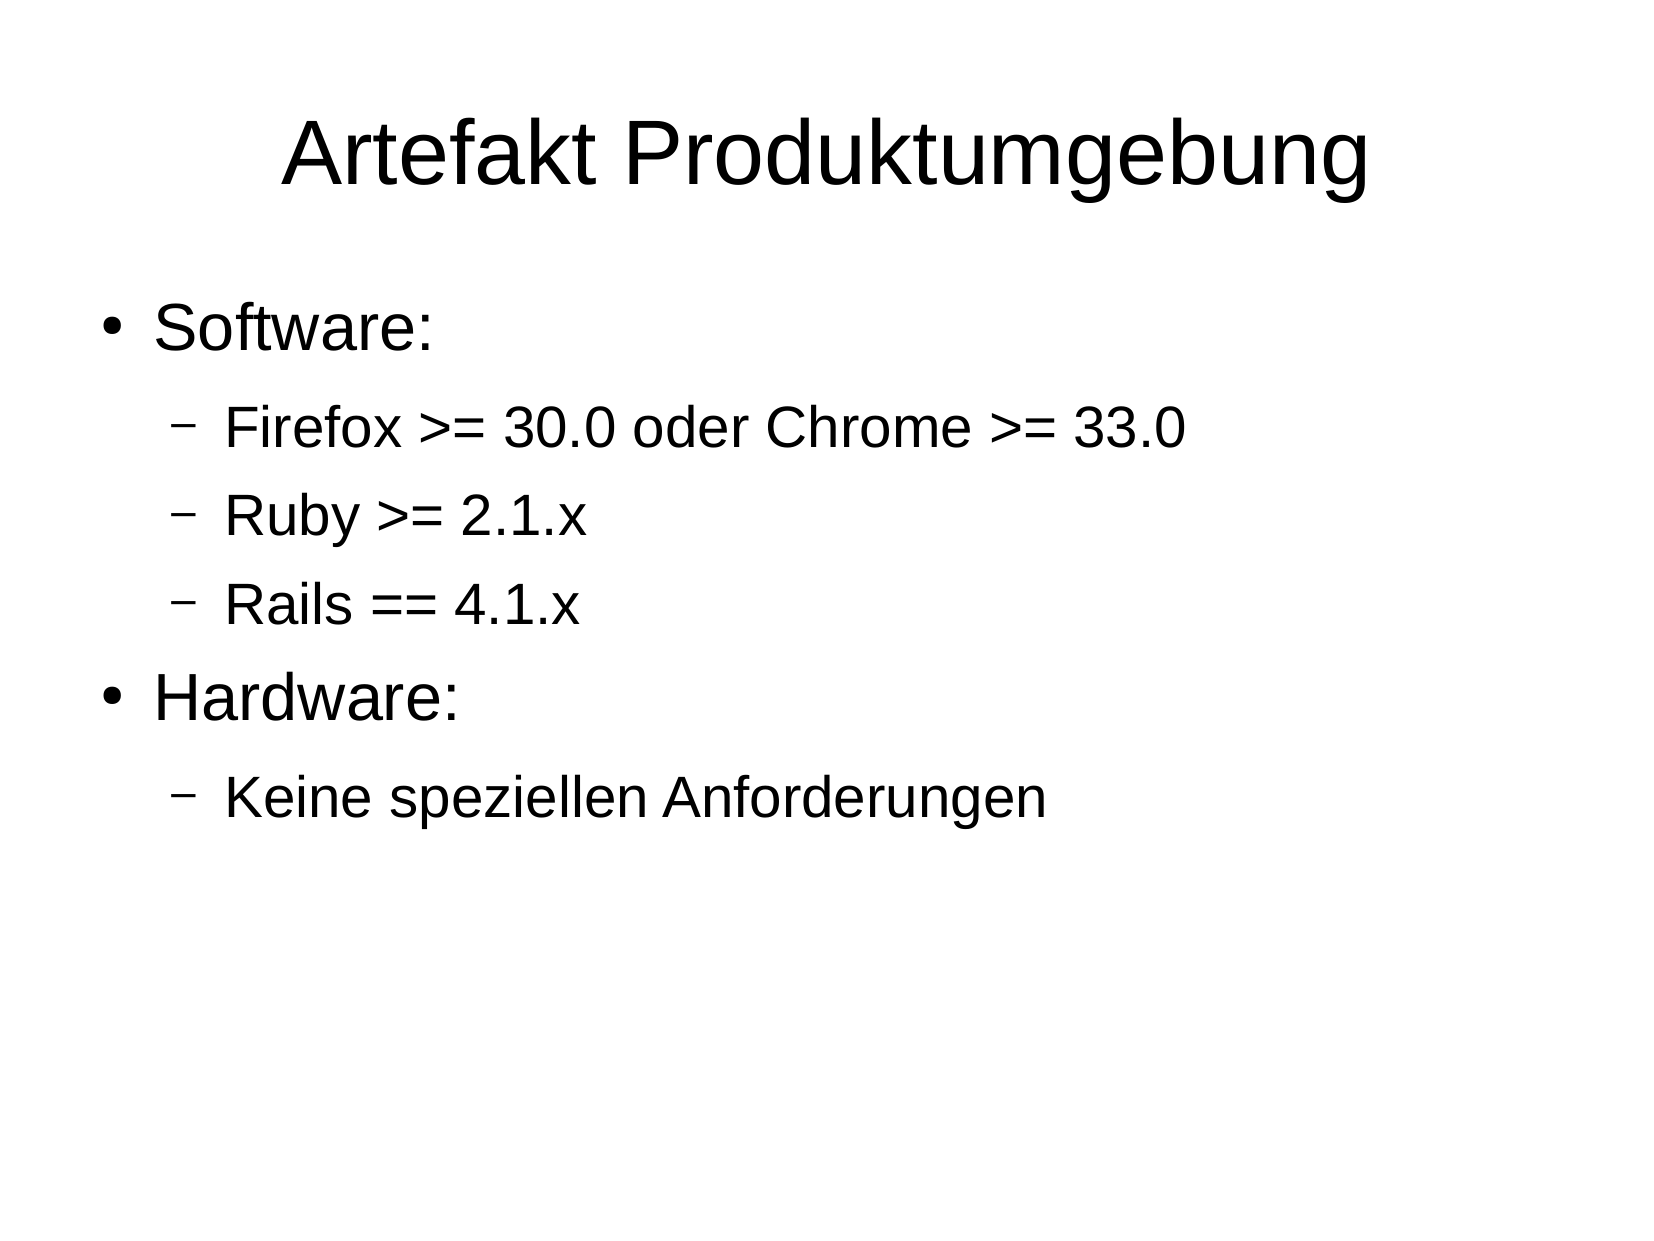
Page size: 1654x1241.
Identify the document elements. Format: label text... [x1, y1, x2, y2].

list Software: Firefox >= 30.0 oder Chrome >= 33.0 Ruby >= 2.1.x Rails == 4.1.x Hardware: Keine speziellen Anforderungen [82, 290, 1571, 1010]
title Artefakt Produktumgebung [82, 49, 1571, 257]
